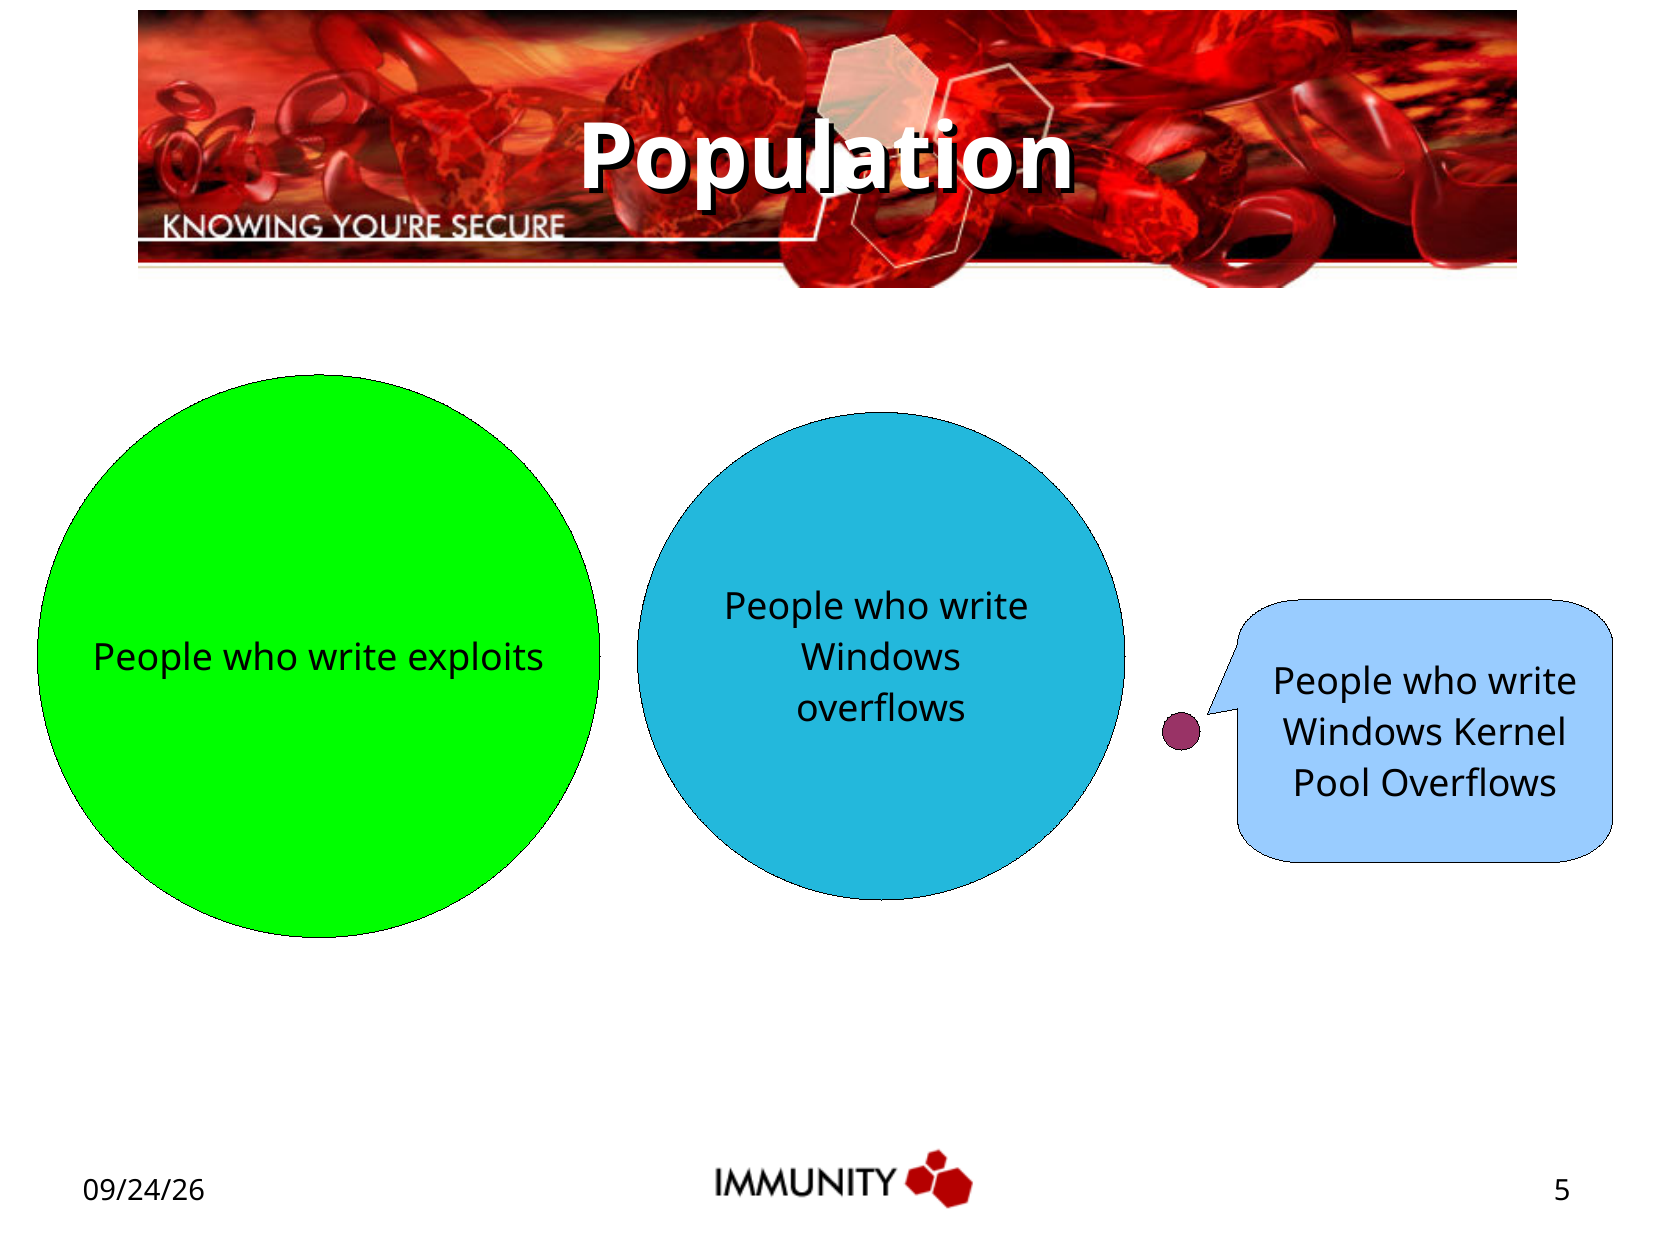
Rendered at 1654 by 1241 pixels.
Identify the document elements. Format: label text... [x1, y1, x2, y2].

title Population [82, 56, 1571, 250]
text_box People who write exploits [37, 374, 601, 938]
picture [138, 250, 1517, 288]
text_box People who write Windows Kernel Pool Overflows [1207, 599, 1613, 863]
text_box People who write Windows overflows [637, 412, 1126, 901]
picture [694, 1130, 984, 1235]
picture [138, 10, 1517, 56]
text_box [1162, 712, 1201, 751]
